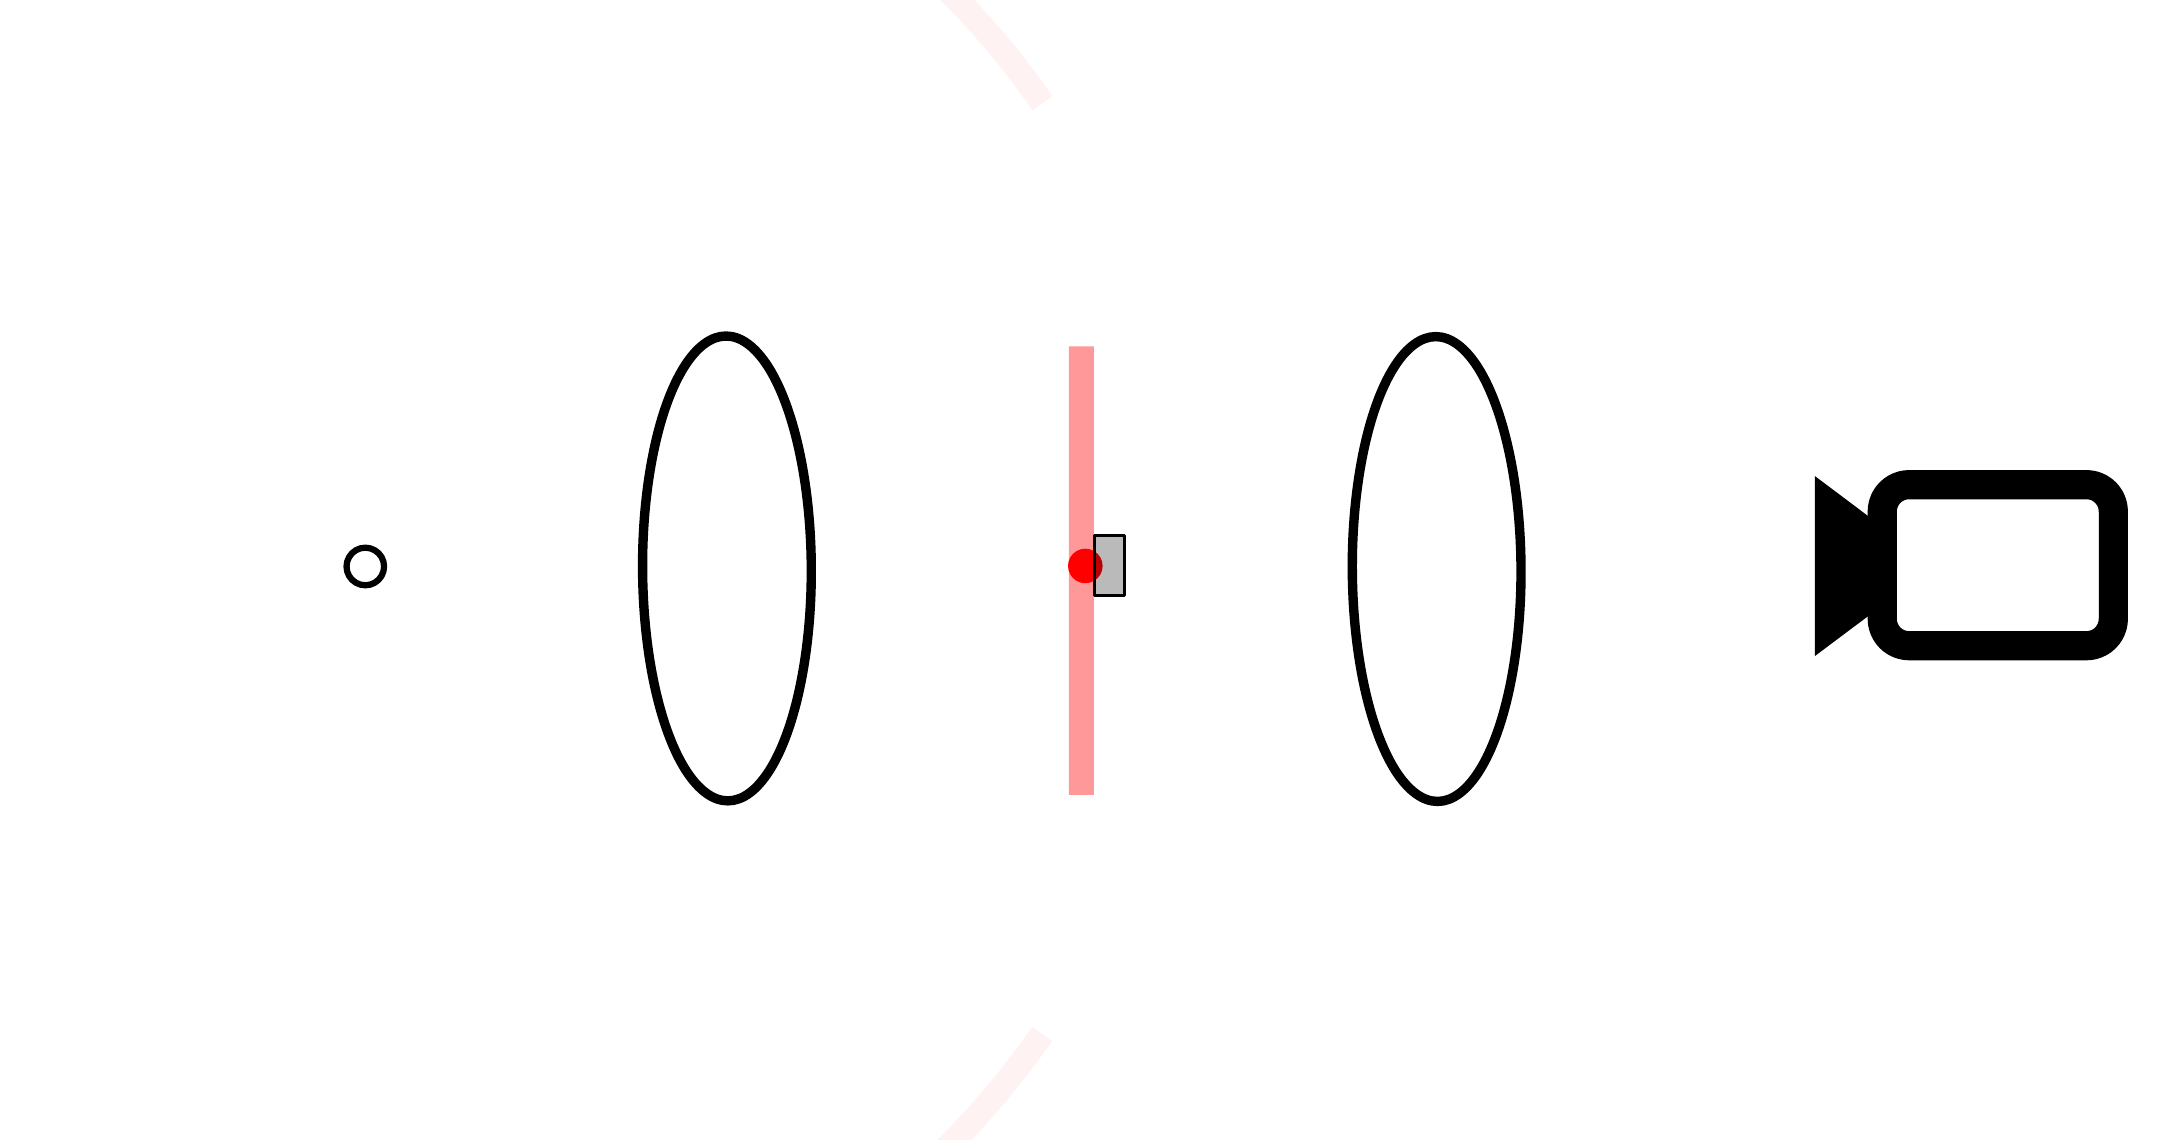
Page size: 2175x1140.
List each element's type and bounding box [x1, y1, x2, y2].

text_box [1882, 484, 2114, 646]
text_box [1814, 476, 1875, 657]
text_box [642, 0, 1747, 1140]
